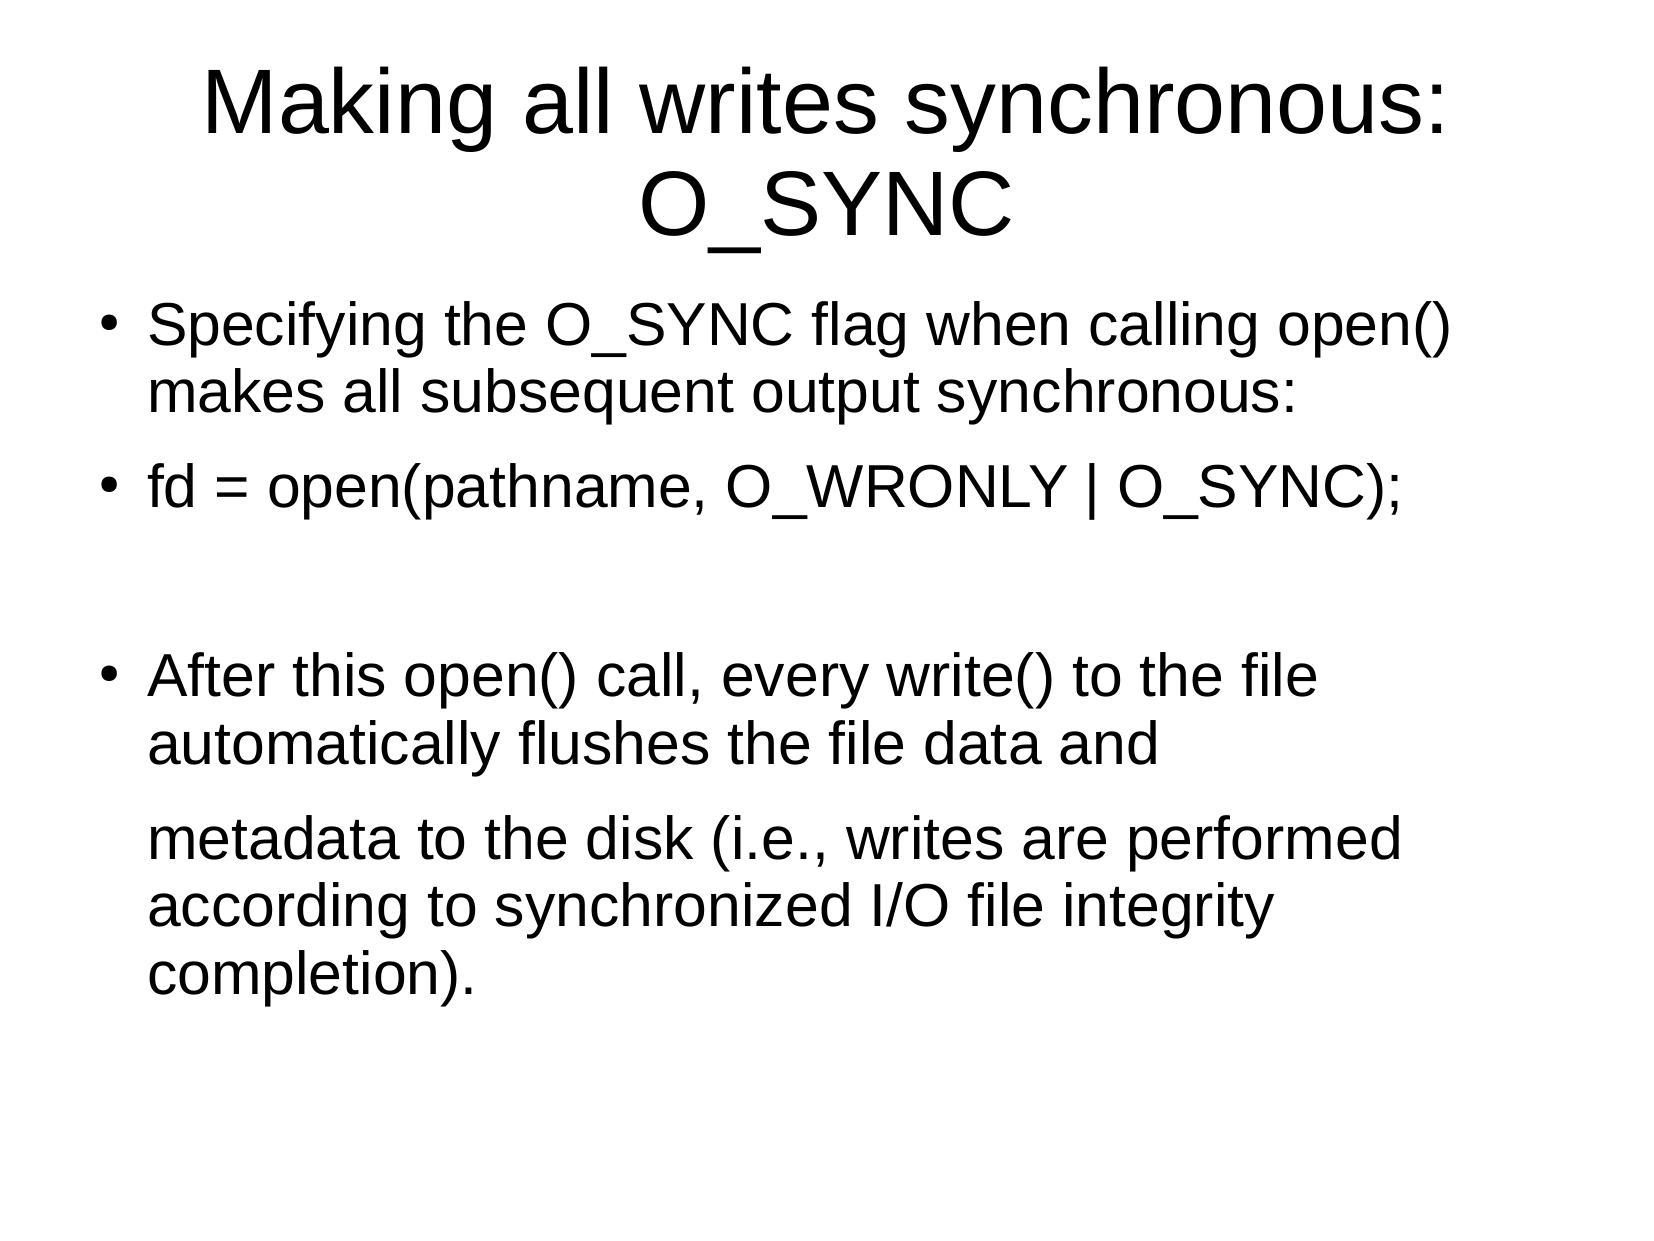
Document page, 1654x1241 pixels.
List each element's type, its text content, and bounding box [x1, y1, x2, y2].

title Making all writes synchronous: O_SYNC [82, 49, 1571, 257]
list Specifying the O_SYNC flag when calling open() makes all subsequent output synchronous: fd = open(pathname, O_WRONLY | O_SYNC); After this open() call, every write() to the file automatically flushes the file data and metadata to the disk (i.e., writes are performed according to synchronized I/O file integrity completion). [82, 290, 1571, 1010]
